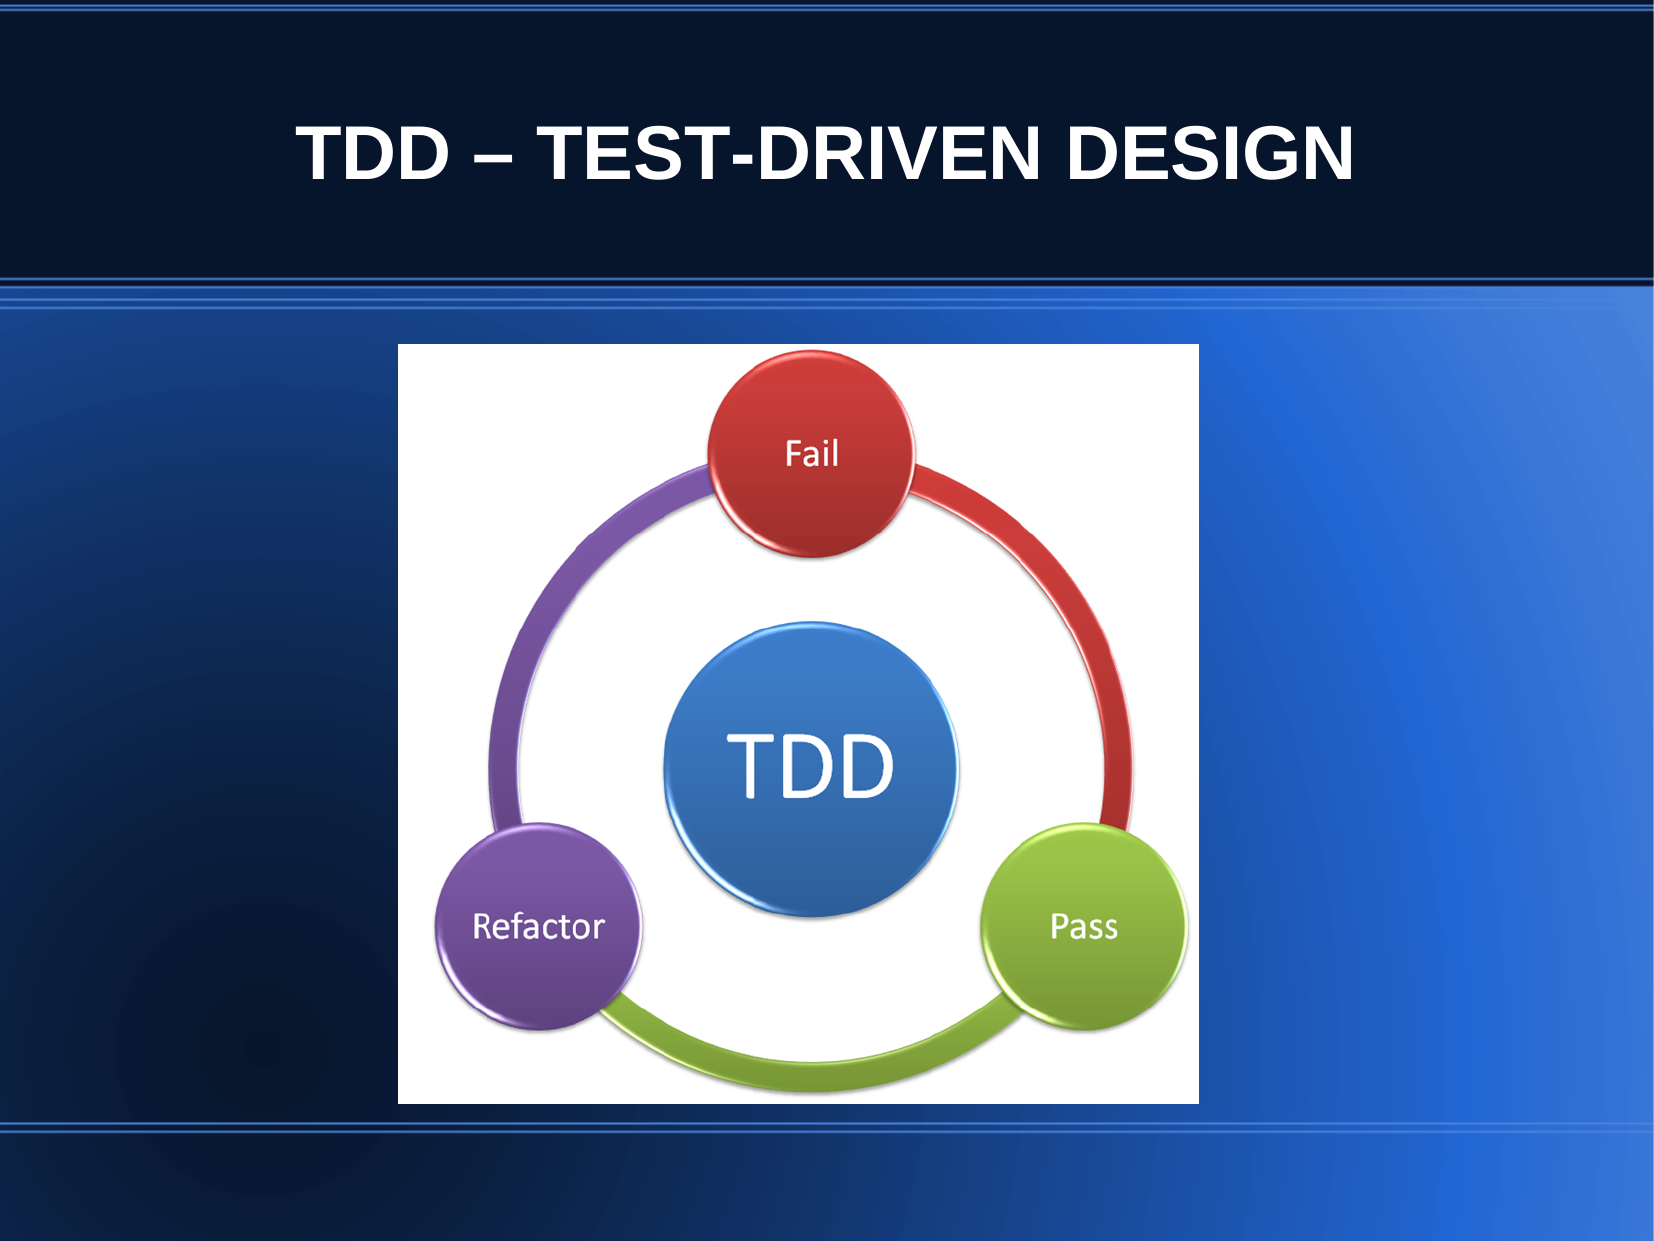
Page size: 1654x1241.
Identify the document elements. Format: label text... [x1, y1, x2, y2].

picture [0, 0, 1654, 1241]
title TDD – TEST-DRIVEN DESIGN [82, 49, 1571, 257]
